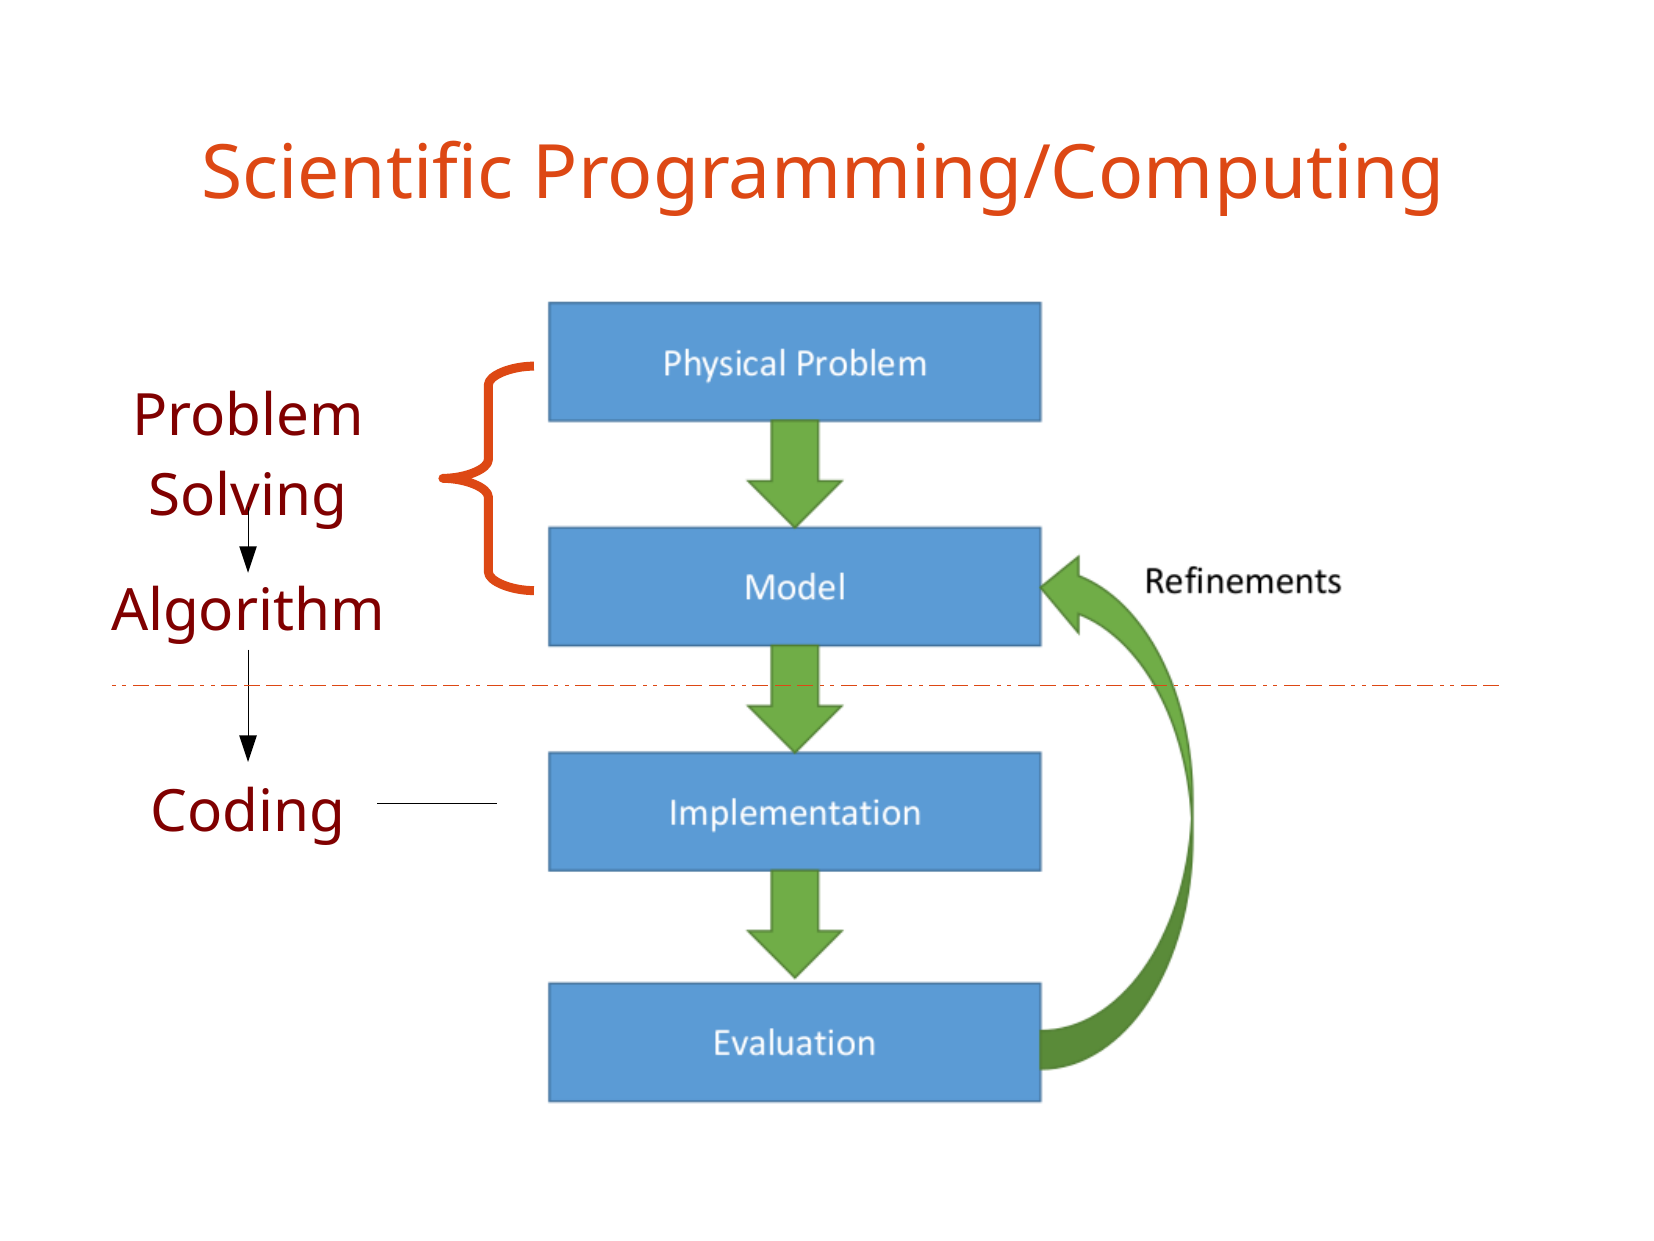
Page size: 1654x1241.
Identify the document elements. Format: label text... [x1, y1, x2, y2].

text_box Algorithm [47, 561, 449, 662]
title Scientific Programming/Computing [129, 106, 1518, 233]
text_box Coding [47, 761, 449, 863]
picture [539, 288, 1346, 1110]
text_box Problem Solving [47, 366, 449, 513]
